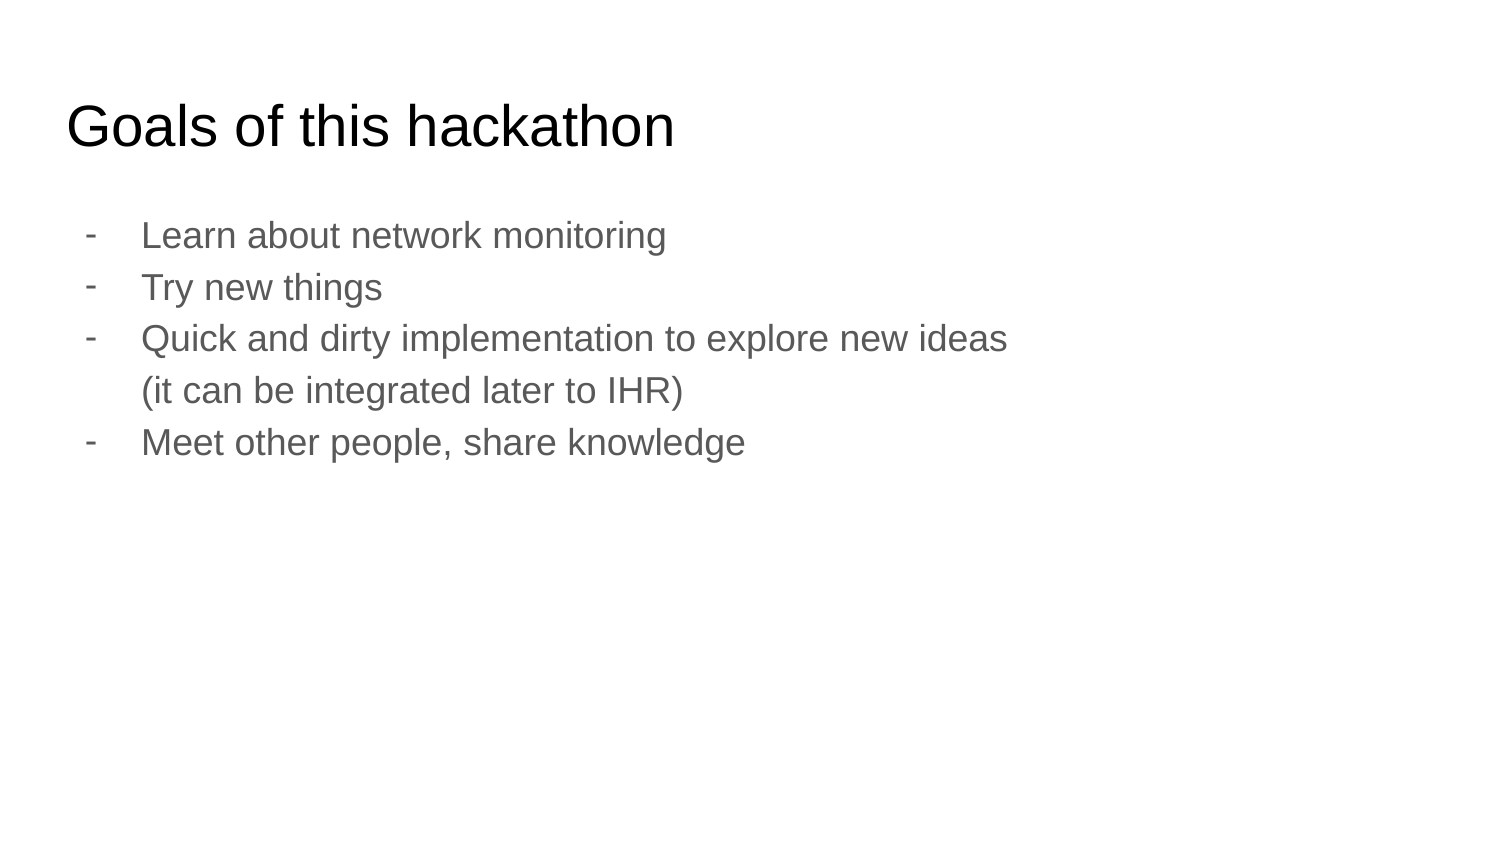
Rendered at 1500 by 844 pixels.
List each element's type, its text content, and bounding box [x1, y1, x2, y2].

title Goals of this hackathon [51, 72, 1449, 167]
list Learn about network monitoring Try new things Quick and dirty implementation to explore new ideas (it can be integrated later to IHR) Meet other people, share knowledge [51, 189, 1449, 750]
